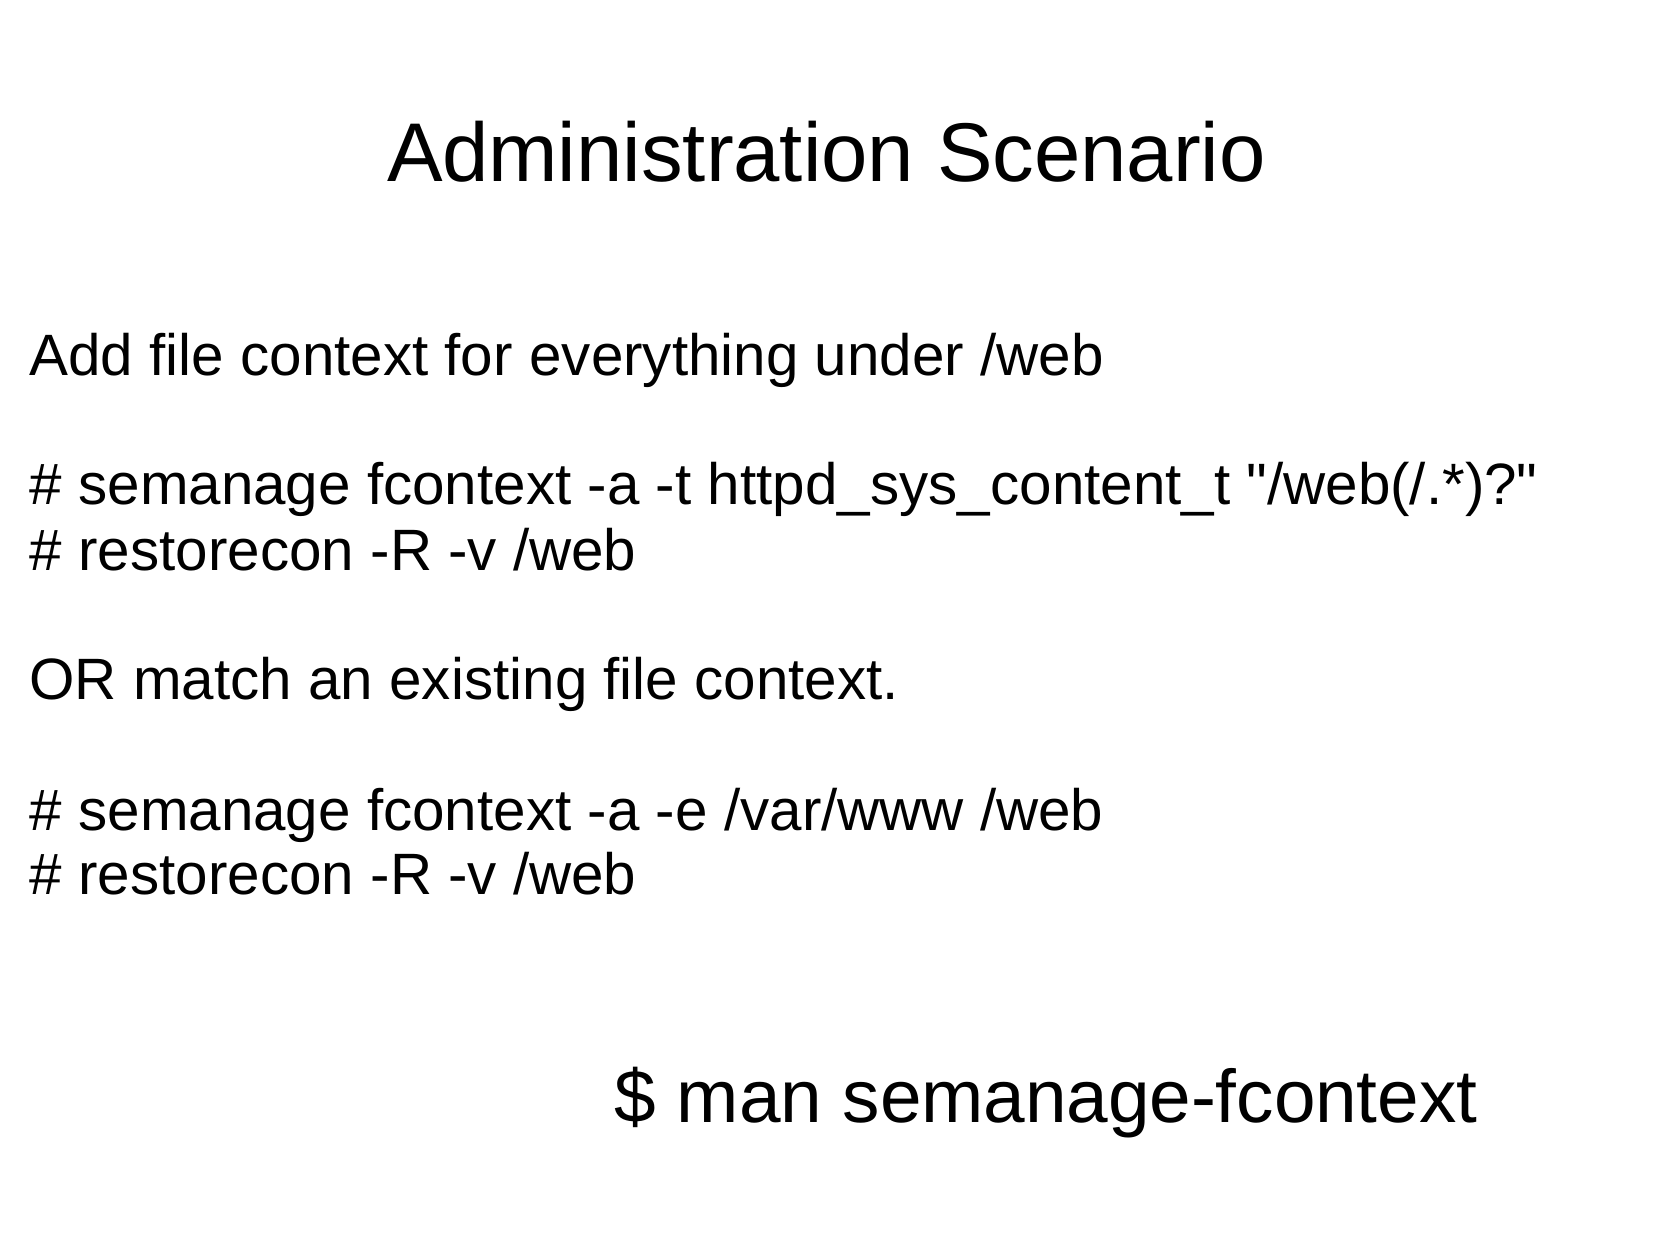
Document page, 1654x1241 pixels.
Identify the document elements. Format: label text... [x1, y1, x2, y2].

text_box $ man semanage-fcontext [600, 1047, 1561, 1201]
title Administration Scenario [82, 49, 1571, 257]
text_box Add file context for everything under /web # semanage fcontext -a -t httpd_sys_content_t "/web(/.*)?" # restorecon -R -v /web OR match an existing file context. # semanage fcontext -a -e /var/www /web # restorecon -R -v /web [14, 314, 1620, 915]
